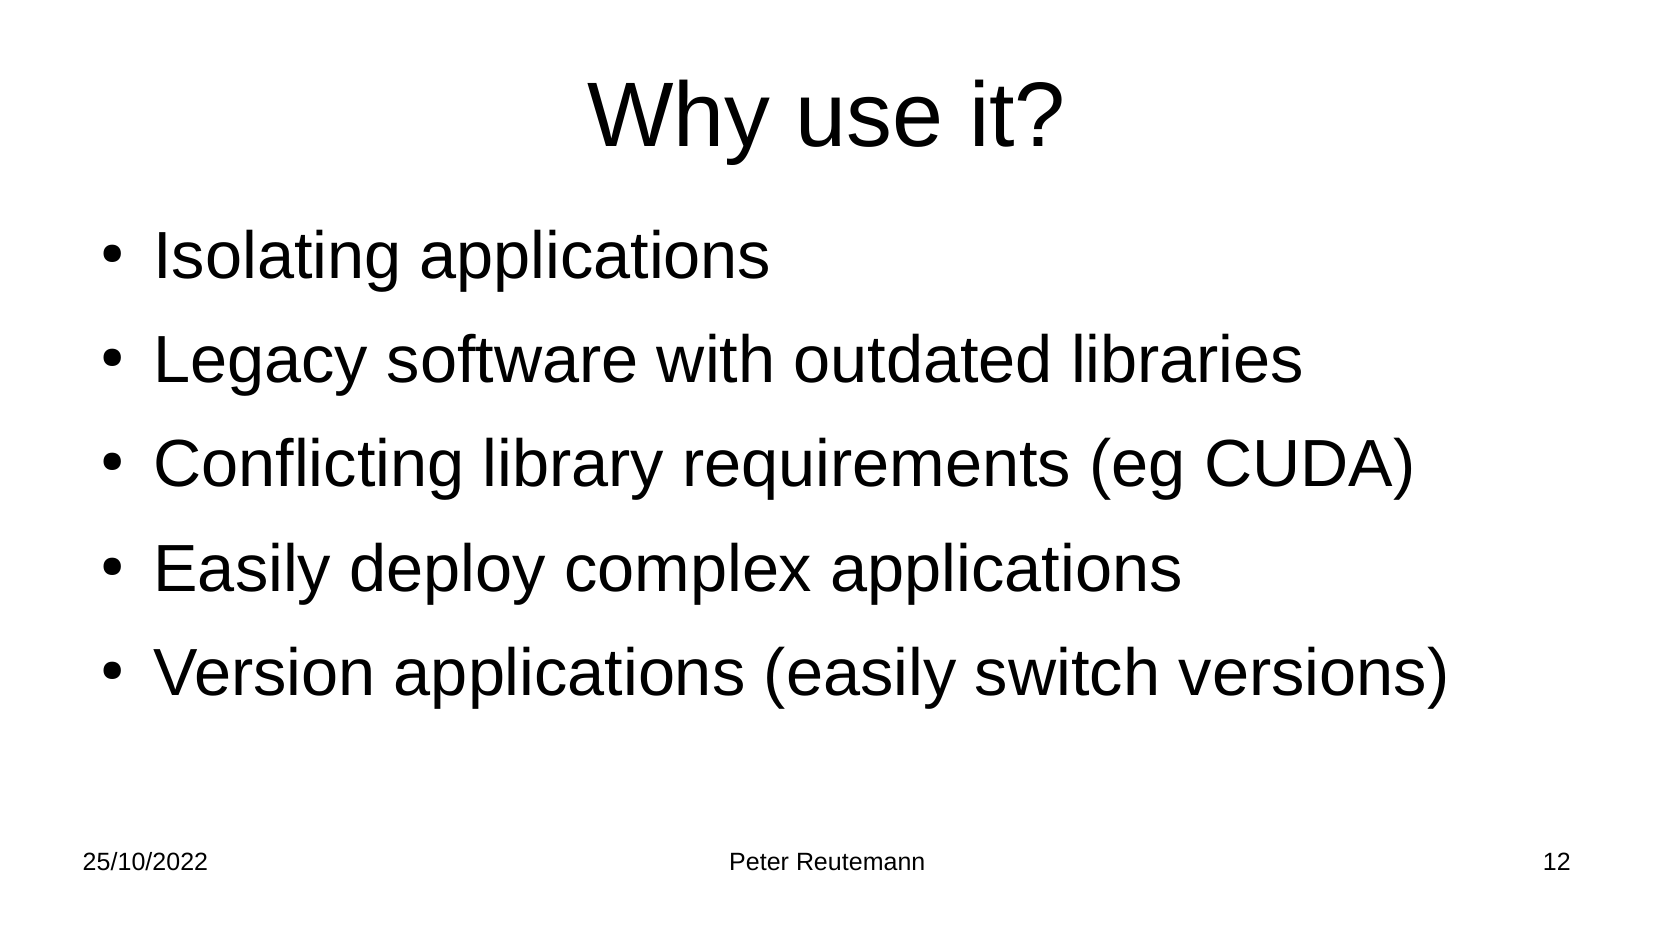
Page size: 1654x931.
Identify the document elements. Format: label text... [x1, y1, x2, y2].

title Why use it? [82, 37, 1571, 193]
list Isolating applications Legacy software with outdated libraries Conflicting library requirements (eg CUDA) Easily deploy complex applications Version applications (easily switch versions) [82, 217, 1571, 758]
